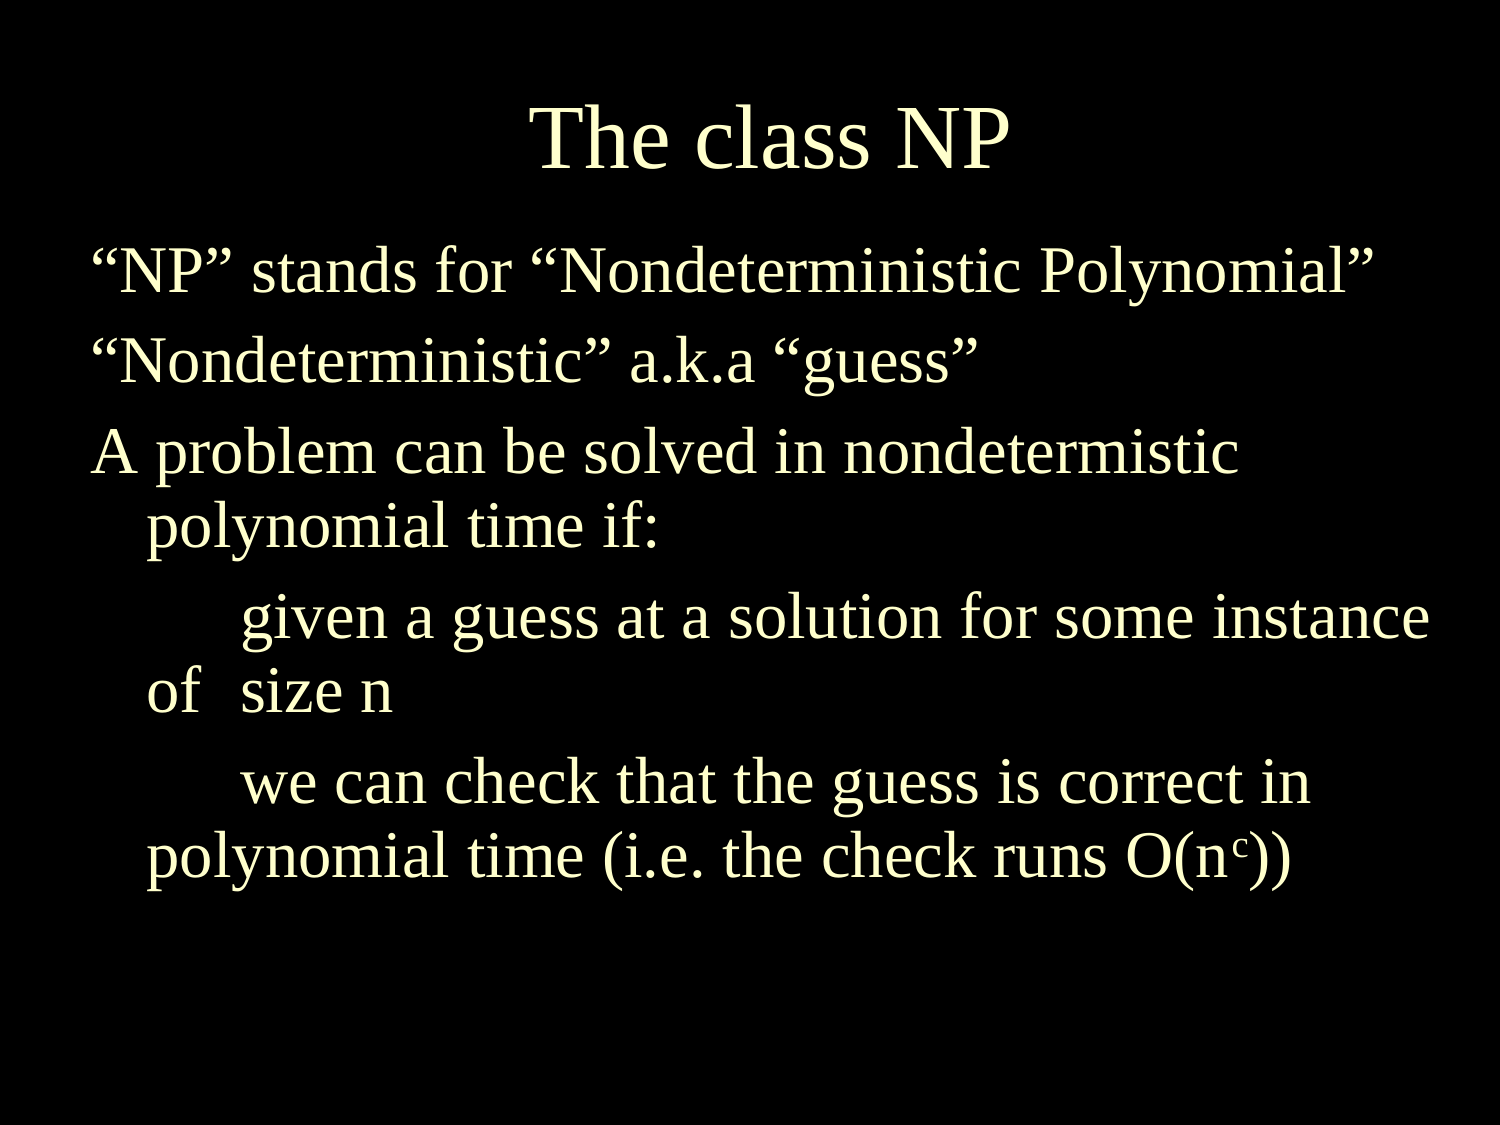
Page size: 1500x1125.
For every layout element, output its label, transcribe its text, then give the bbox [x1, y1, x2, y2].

title The class NP [42, 50, 1500, 225]
list “NP” stands for “Nondeterministic Polynomial” “Nondeterministic” a.k.a “guess” A problem can be solved in nondetermistic polynomial time if: given a guess at a solution for some instance of size n we can check that the guess is correct in polynomial time (i.e. the check runs O(nc)) [75, 224, 1482, 1029]
